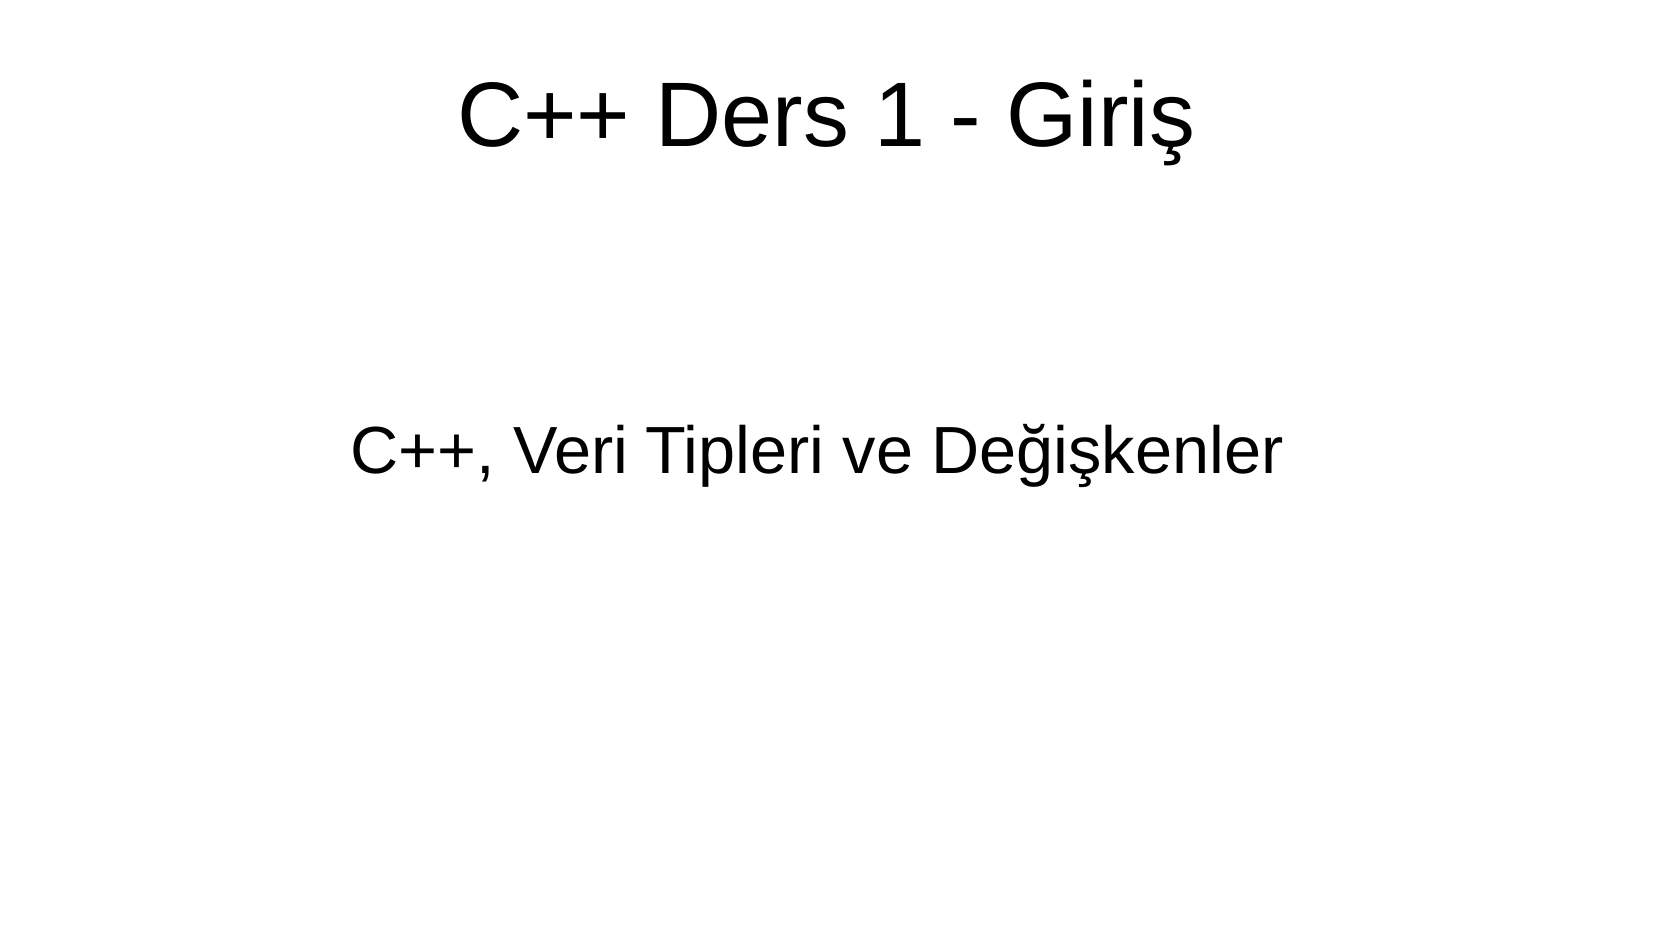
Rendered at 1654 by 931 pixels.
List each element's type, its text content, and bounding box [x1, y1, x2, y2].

title C++ Ders 1 - Giriş [82, 37, 1571, 193]
subtitle C++, Veri Tipleri ve Değişkenler [82, 217, 1571, 758]
